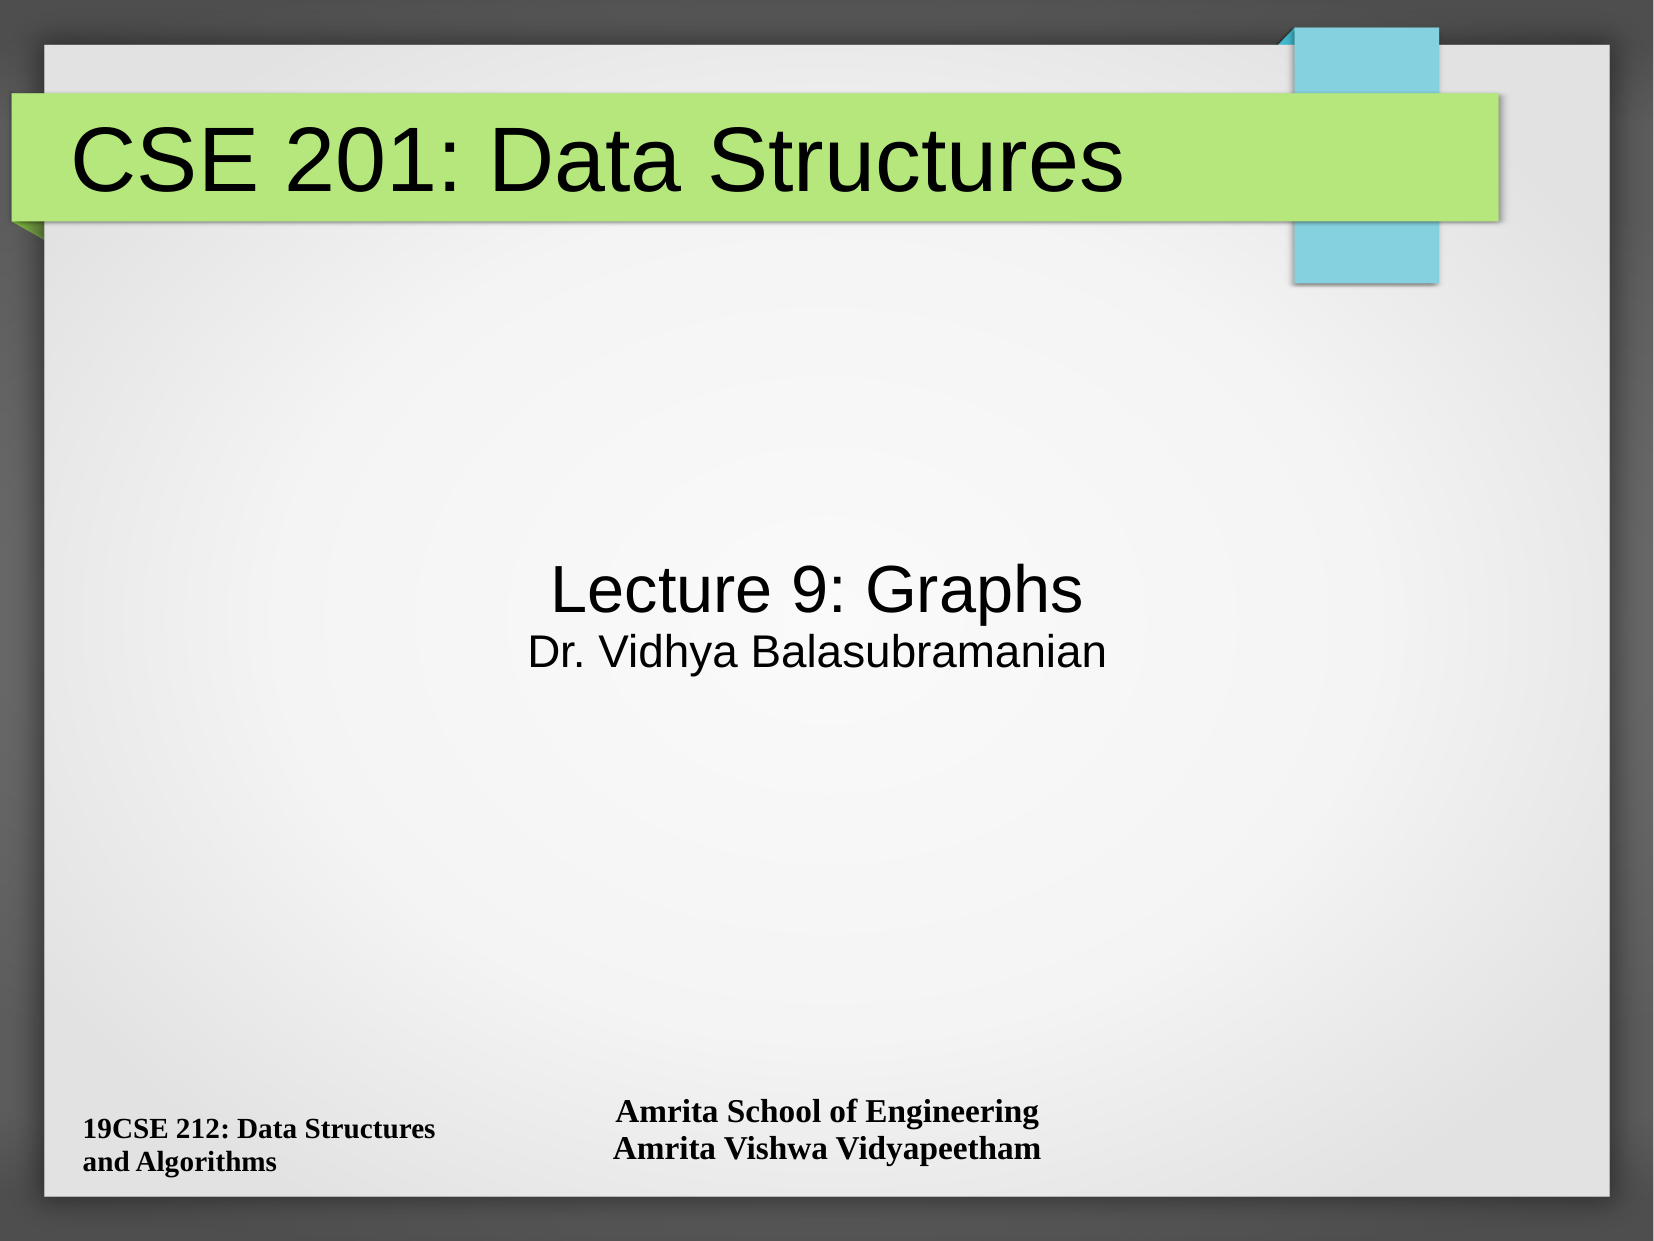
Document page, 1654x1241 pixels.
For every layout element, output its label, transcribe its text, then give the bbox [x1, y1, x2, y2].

picture [0, 0, 1654, 1241]
title CSE 201: Data Structures [70, 106, 1229, 213]
subtitle Lecture 9: Graphs Dr. Vidhya Balasubramanian [45, 255, 1591, 975]
